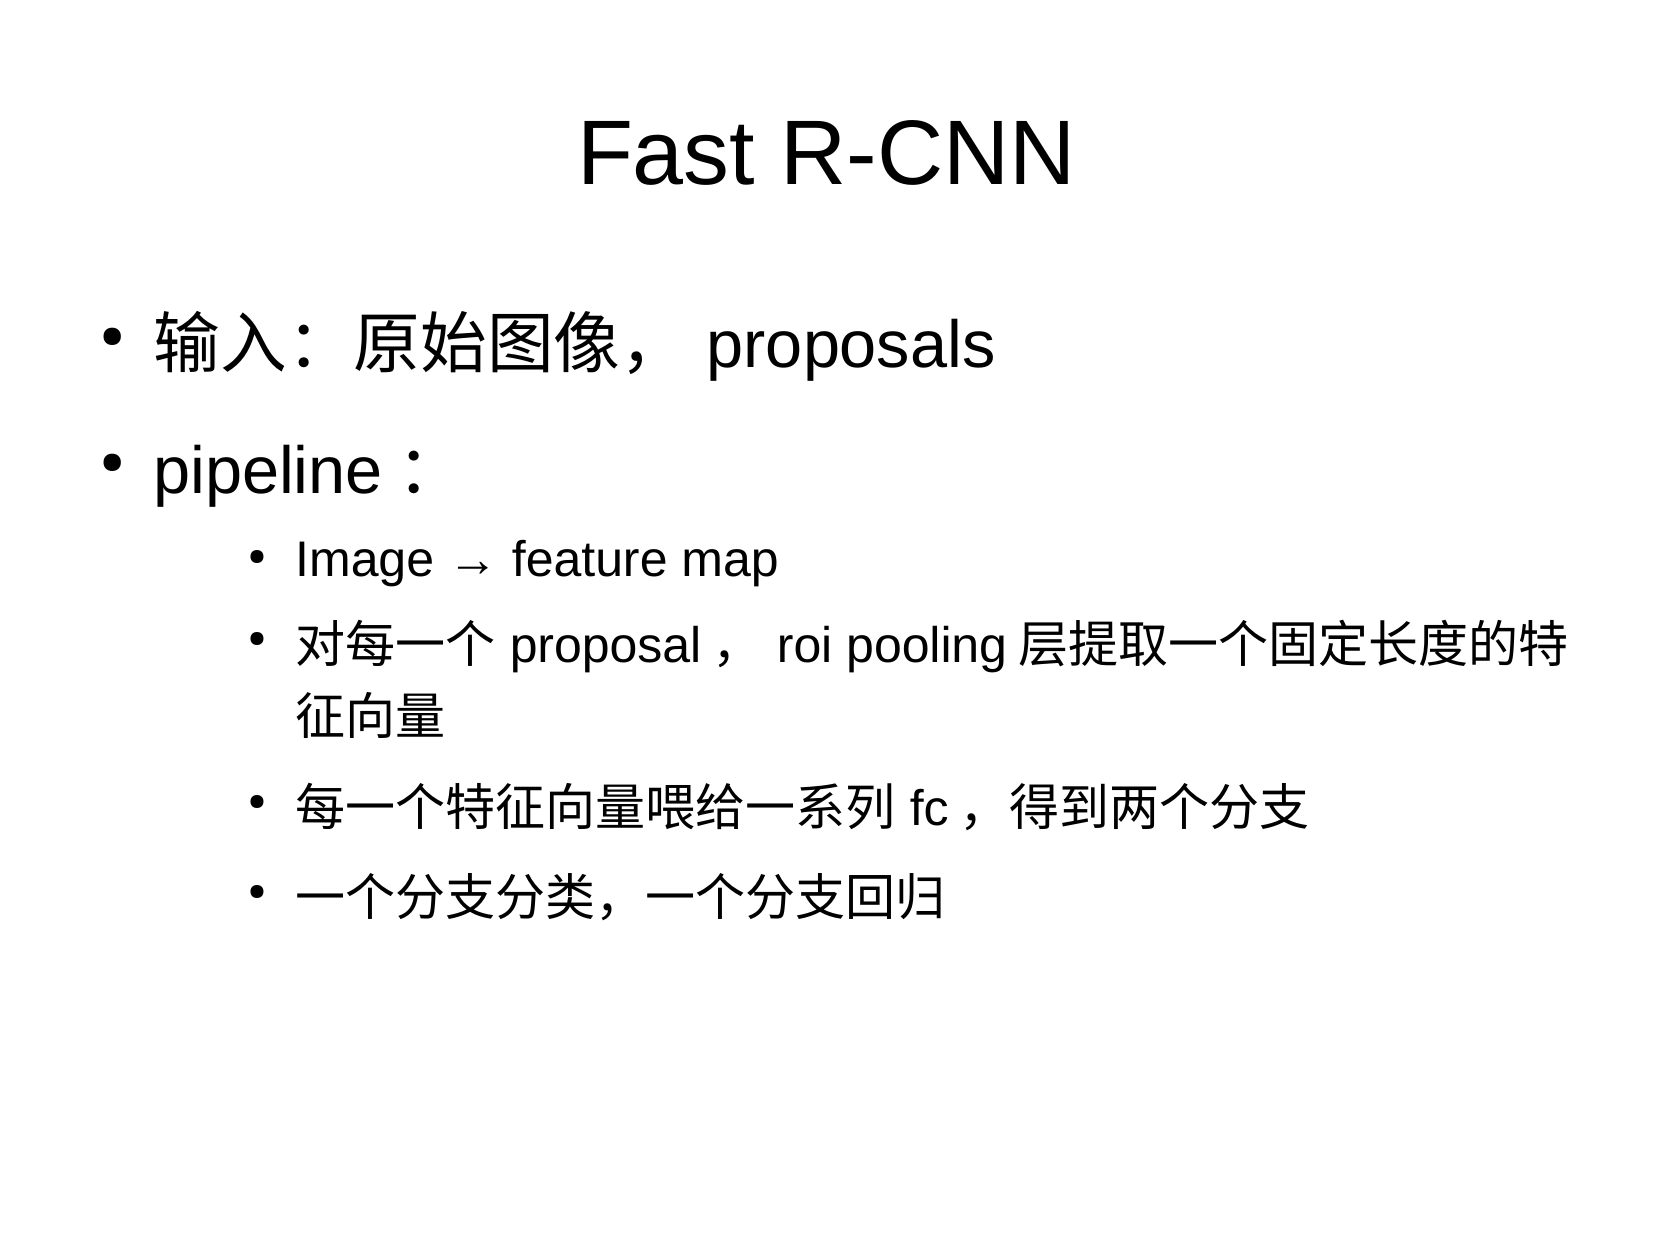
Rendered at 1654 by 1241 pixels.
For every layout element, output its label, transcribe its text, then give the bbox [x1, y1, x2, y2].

title Fast R-CNN [82, 49, 1571, 257]
list 输入：原始图像，proposals pipeline： Image → feature map 对每一个proposal，roi pooling层提取一个固定长度的特征向量 每一个特征向量喂给一系列fc，得到两个分支 一个分支分类，一个分支回归 [82, 290, 1571, 1010]
